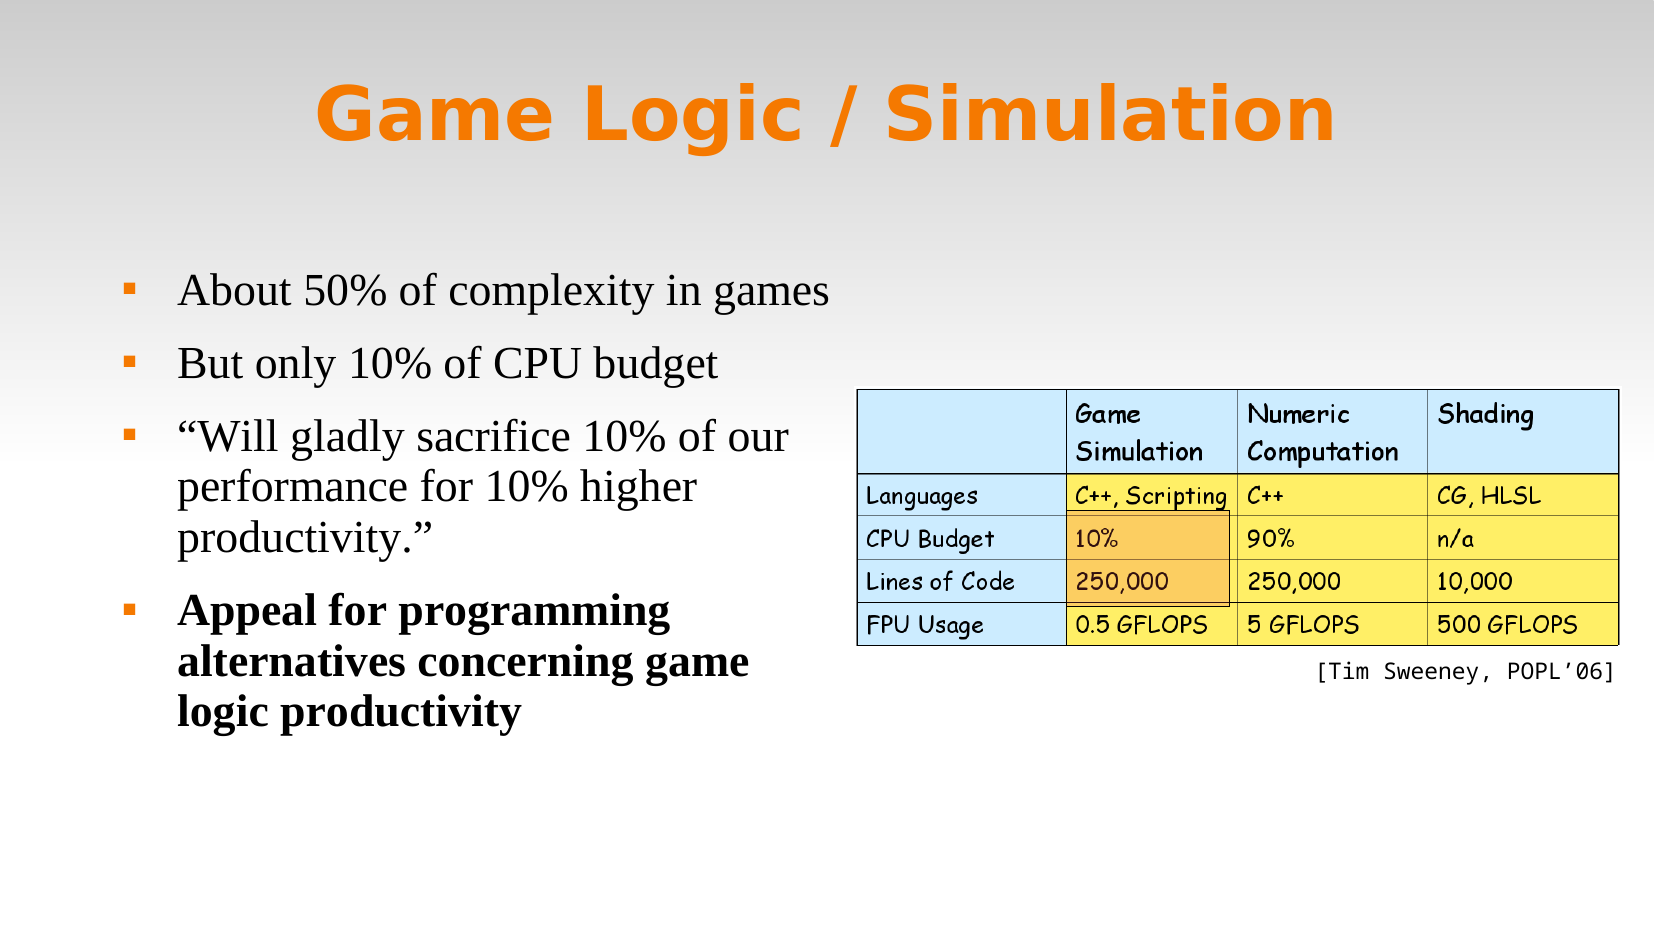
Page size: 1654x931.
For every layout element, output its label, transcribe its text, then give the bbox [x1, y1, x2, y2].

title Game Logic / Simulation [82, 37, 1571, 193]
list About 50% of complexity in games But only 10% of CPU budget “Will gladly sacrifice 10% of our performance for 10% higher productivity.” Appeal for programming alternatives concerning game logic productivity [53, 264, 841, 837]
picture [854, 386, 1622, 648]
text_box [1066, 510, 1230, 607]
text_box [Tim Sweeney, POPL’06] [1314, 648, 1630, 694]
